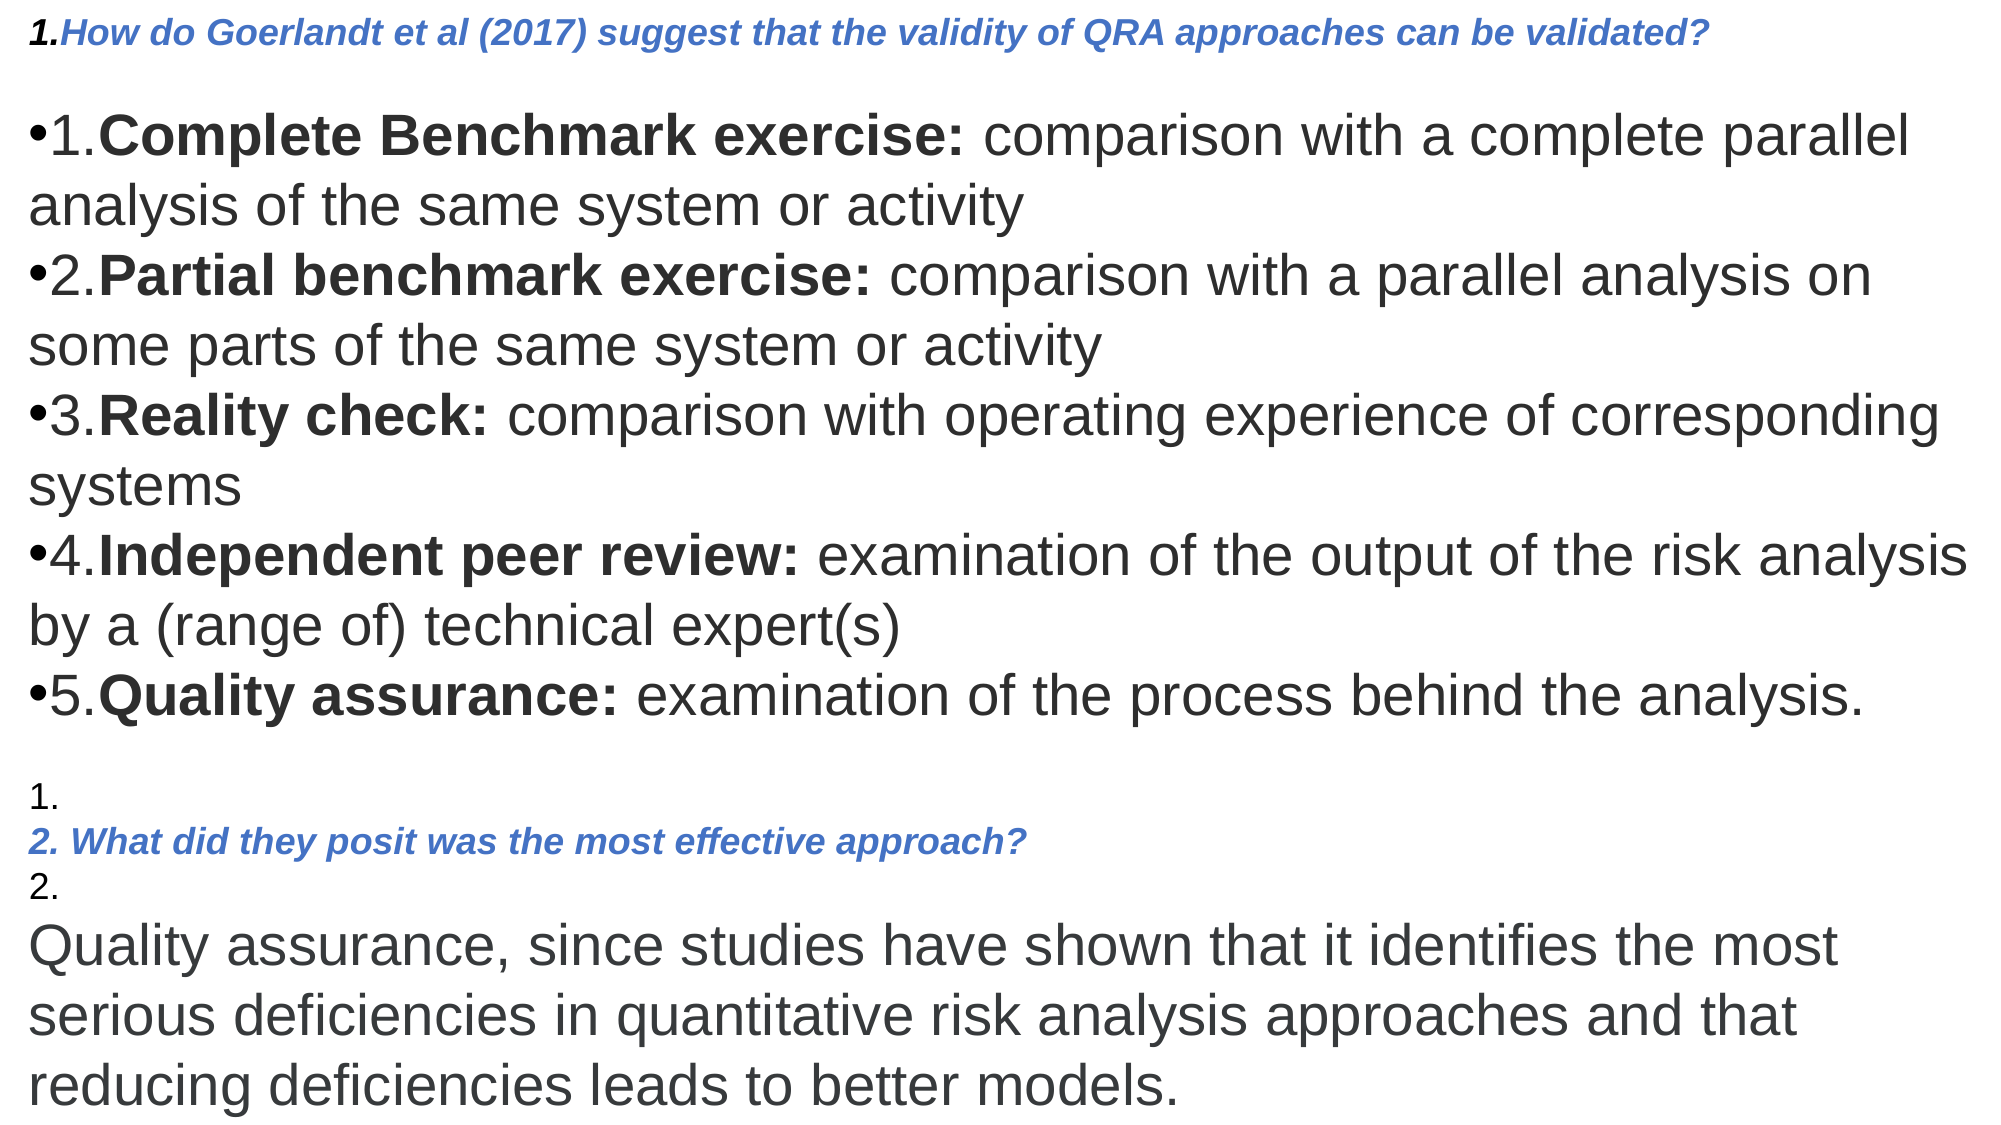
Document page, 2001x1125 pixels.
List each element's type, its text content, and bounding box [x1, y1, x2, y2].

text_box How do Goerlandt et al (2017) suggest that the validity of QRA approaches can be validated? 1.Complete Benchmark exercise: comparison with a complete parallel analysis of the same system or activity 2.Partial benchmark exercise: comparison with a parallel analysis on some parts of the same system or activity 3.Reality check: comparison with operating experience of corresponding systems 4.Independent peer review: examination of the output of the risk analysis by a (range of) technical expert(s) 5.Quality assurance: examination of the process behind the analysis. 2. What did they posit was the most effective approach? Quality assurance, since studies have shown that it identifies the most serious deficiencies in quantitative risk analysis approaches and that reducing deficiencies leads to better models. [13, 0, 1987, 1125]
